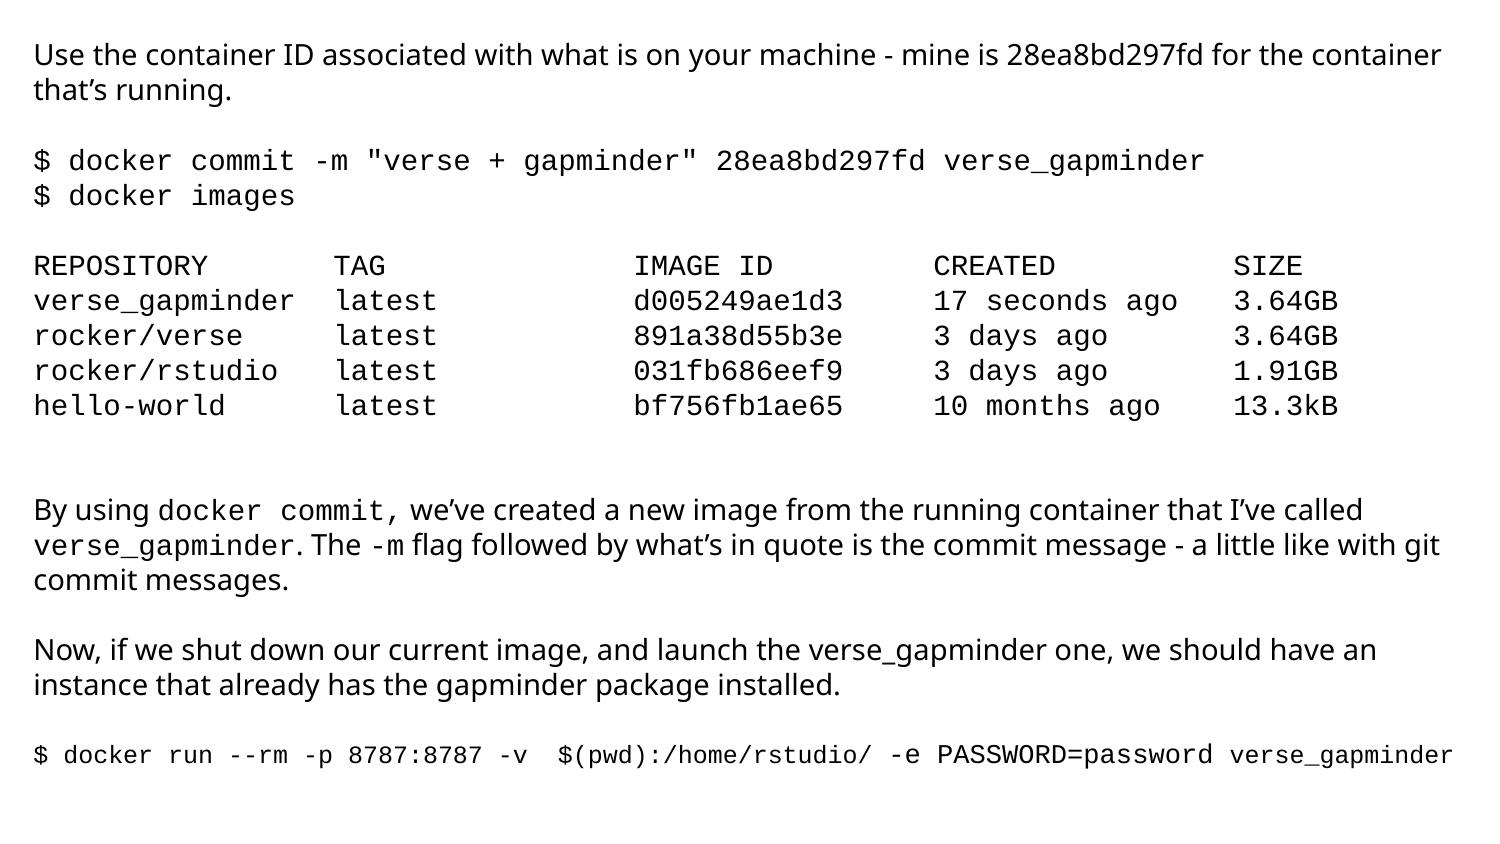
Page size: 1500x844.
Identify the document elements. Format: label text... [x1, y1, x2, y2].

text_box Use the container ID associated with what is on your machine - mine is 28ea8bd297fd for the container that’s running. $ docker commit -m "verse + gapminder" 28ea8bd297fd verse_gapminder $ docker images REPOSITORY TAG IMAGE ID CREATED SIZE verse_gapminder latest d005249ae1d3 17 seconds ago 3.64GB rocker/verse latest 891a38d55b3e 3 days ago 3.64GB rocker/rstudio latest 031fb686eef9 3 days ago 1.91GB hello-world latest bf756fb1ae65 10 months ago 13.3kB By using docker commit, we’ve created a new image from the running container that I’ve called verse_gapminder. The -m flag followed by what’s in quote is the commit message - a little like with git commit messages. Now, if we shut down our current image, and launch the verse_gapminder one, we should have an instance that already has the gapminder package installed. $ docker run --rm -p 8787:8787 -v $(pwd):/home/rstudio/ -e PASSWORD=password verse_gapminder [18, 21, 1472, 818]
